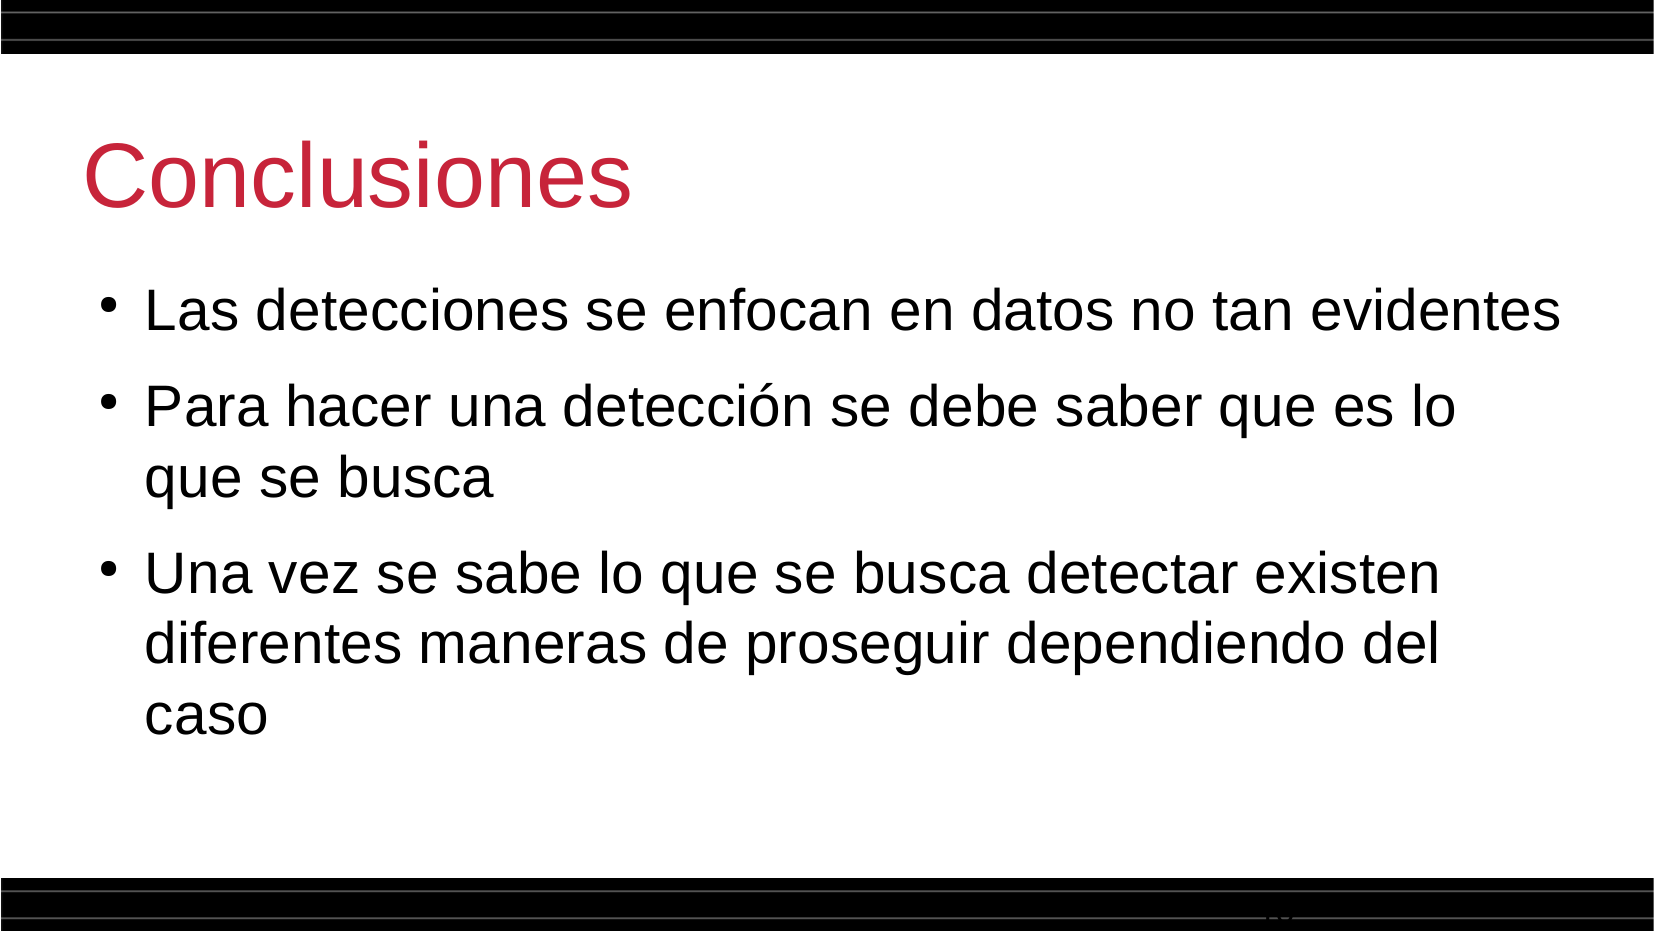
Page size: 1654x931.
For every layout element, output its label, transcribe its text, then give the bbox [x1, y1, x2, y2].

picture [1, 0, 1654, 54]
list Las detecciones se enfocan en datos no tan evidentes Para hacer una detección se debe saber que es lo que se busca Una vez se sabe lo que se busca detectar existen diferentes maneras de proseguir dependiendo del caso [82, 271, 1571, 758]
picture [1, 878, 1654, 931]
title Conclusiones [82, 92, 1571, 249]
